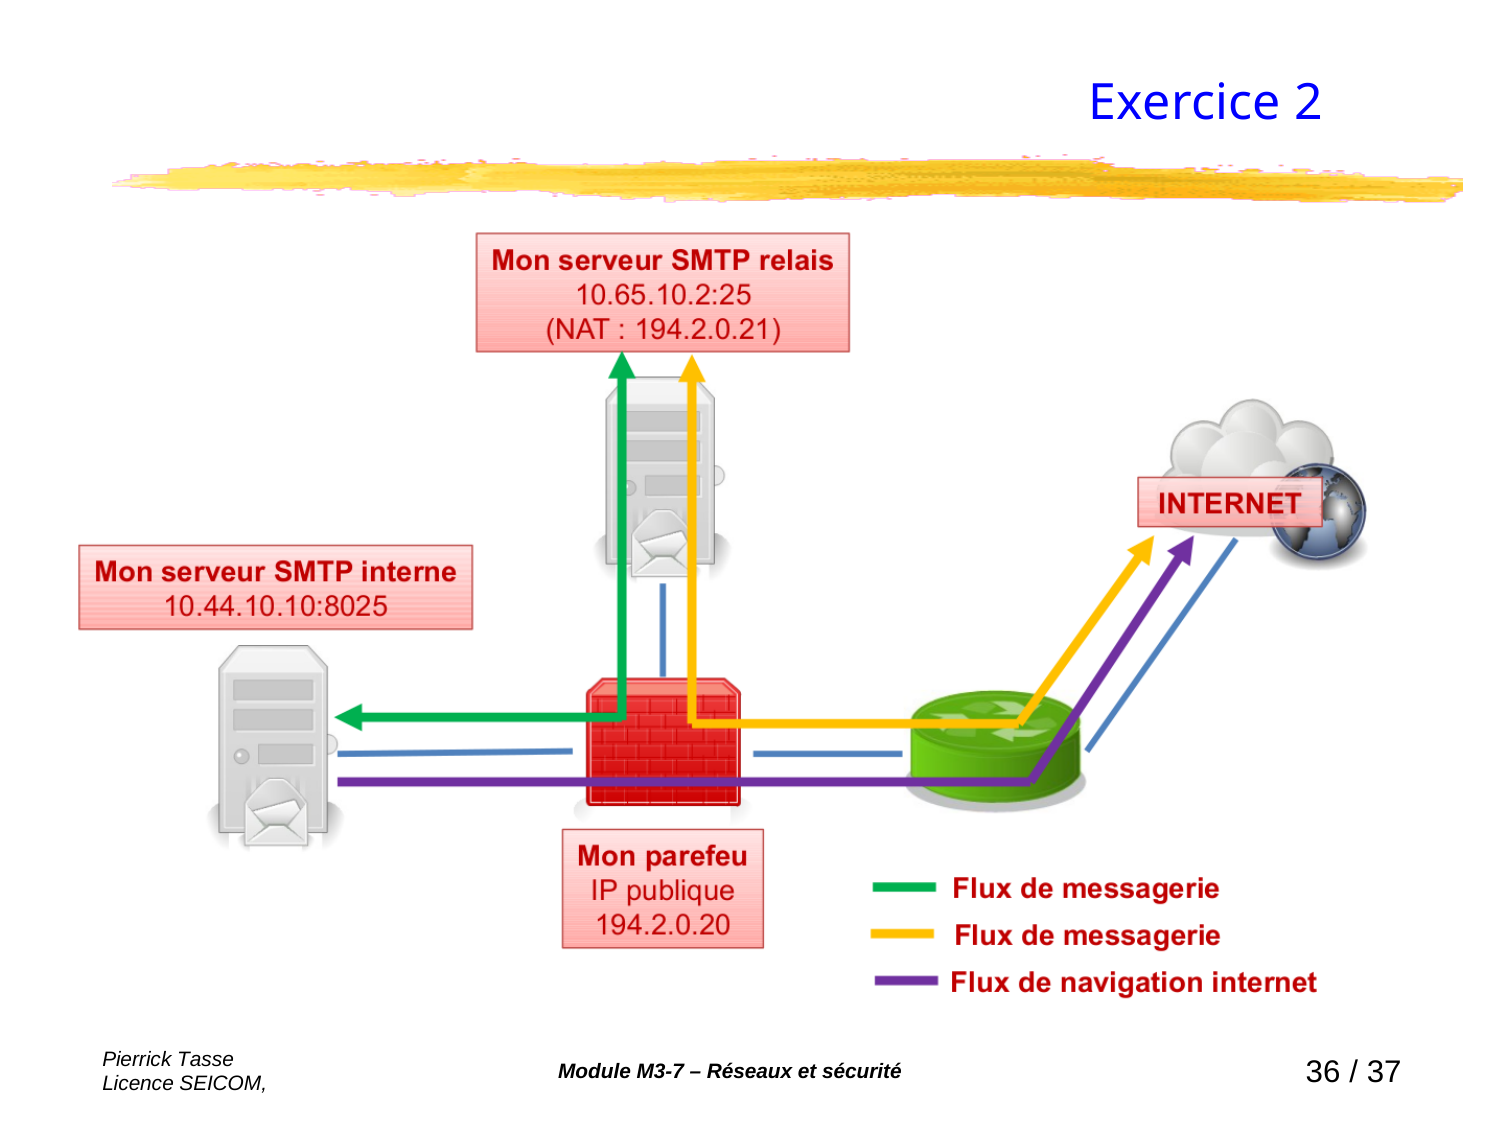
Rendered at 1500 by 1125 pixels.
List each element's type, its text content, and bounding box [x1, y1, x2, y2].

picture [23, 224, 1437, 1016]
title Exercice 2 [62, 37, 1338, 138]
picture [112, 149, 1463, 213]
